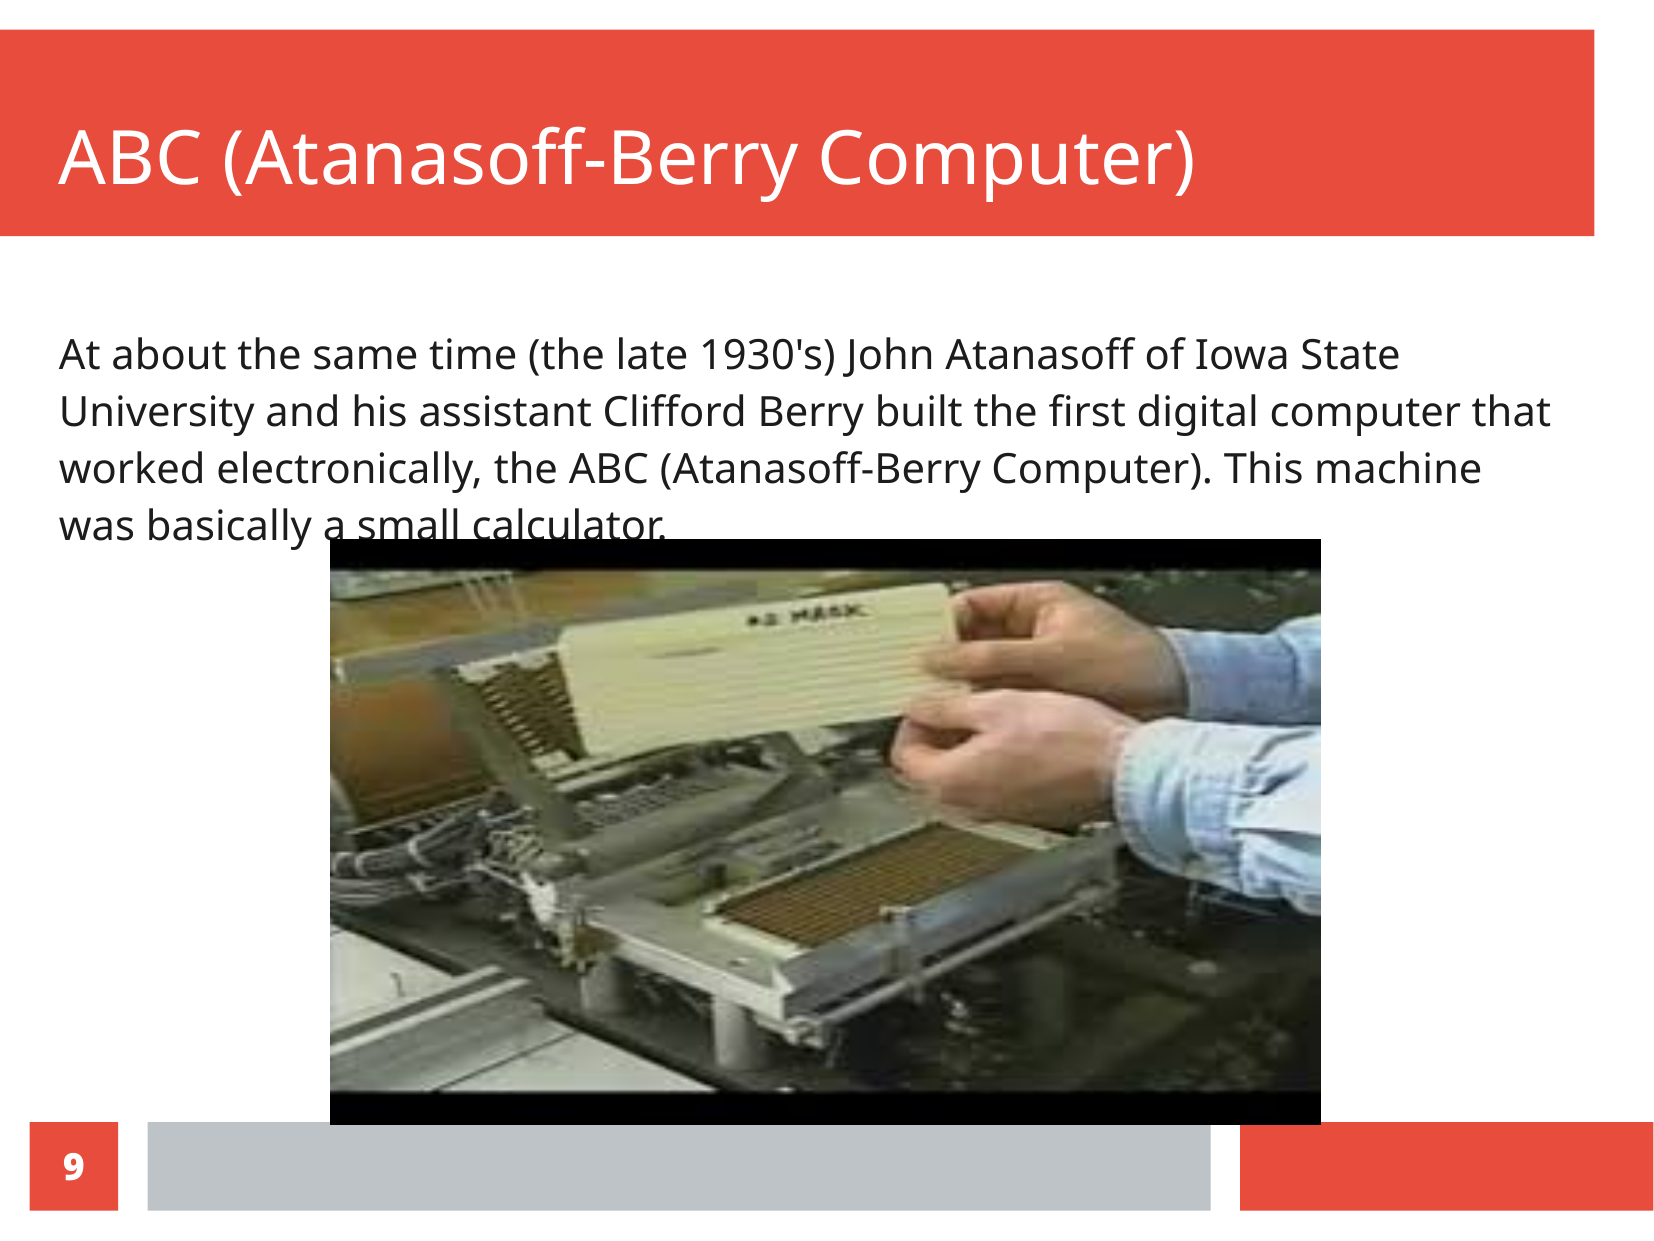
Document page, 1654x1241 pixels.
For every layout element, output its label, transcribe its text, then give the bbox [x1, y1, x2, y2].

list At about the same time (the late 1930's) John Atanasoff of Iowa State University and his assistant Clifford Berry built the first digital computer that worked electronically, the ABC (Atanasoff-Berry Computer). This machine was basically a small calculator. [59, 324, 1565, 1093]
picture [330, 539, 1321, 1126]
title ABC (Atanasoff-Berry Computer) [59, 59, 1595, 207]
